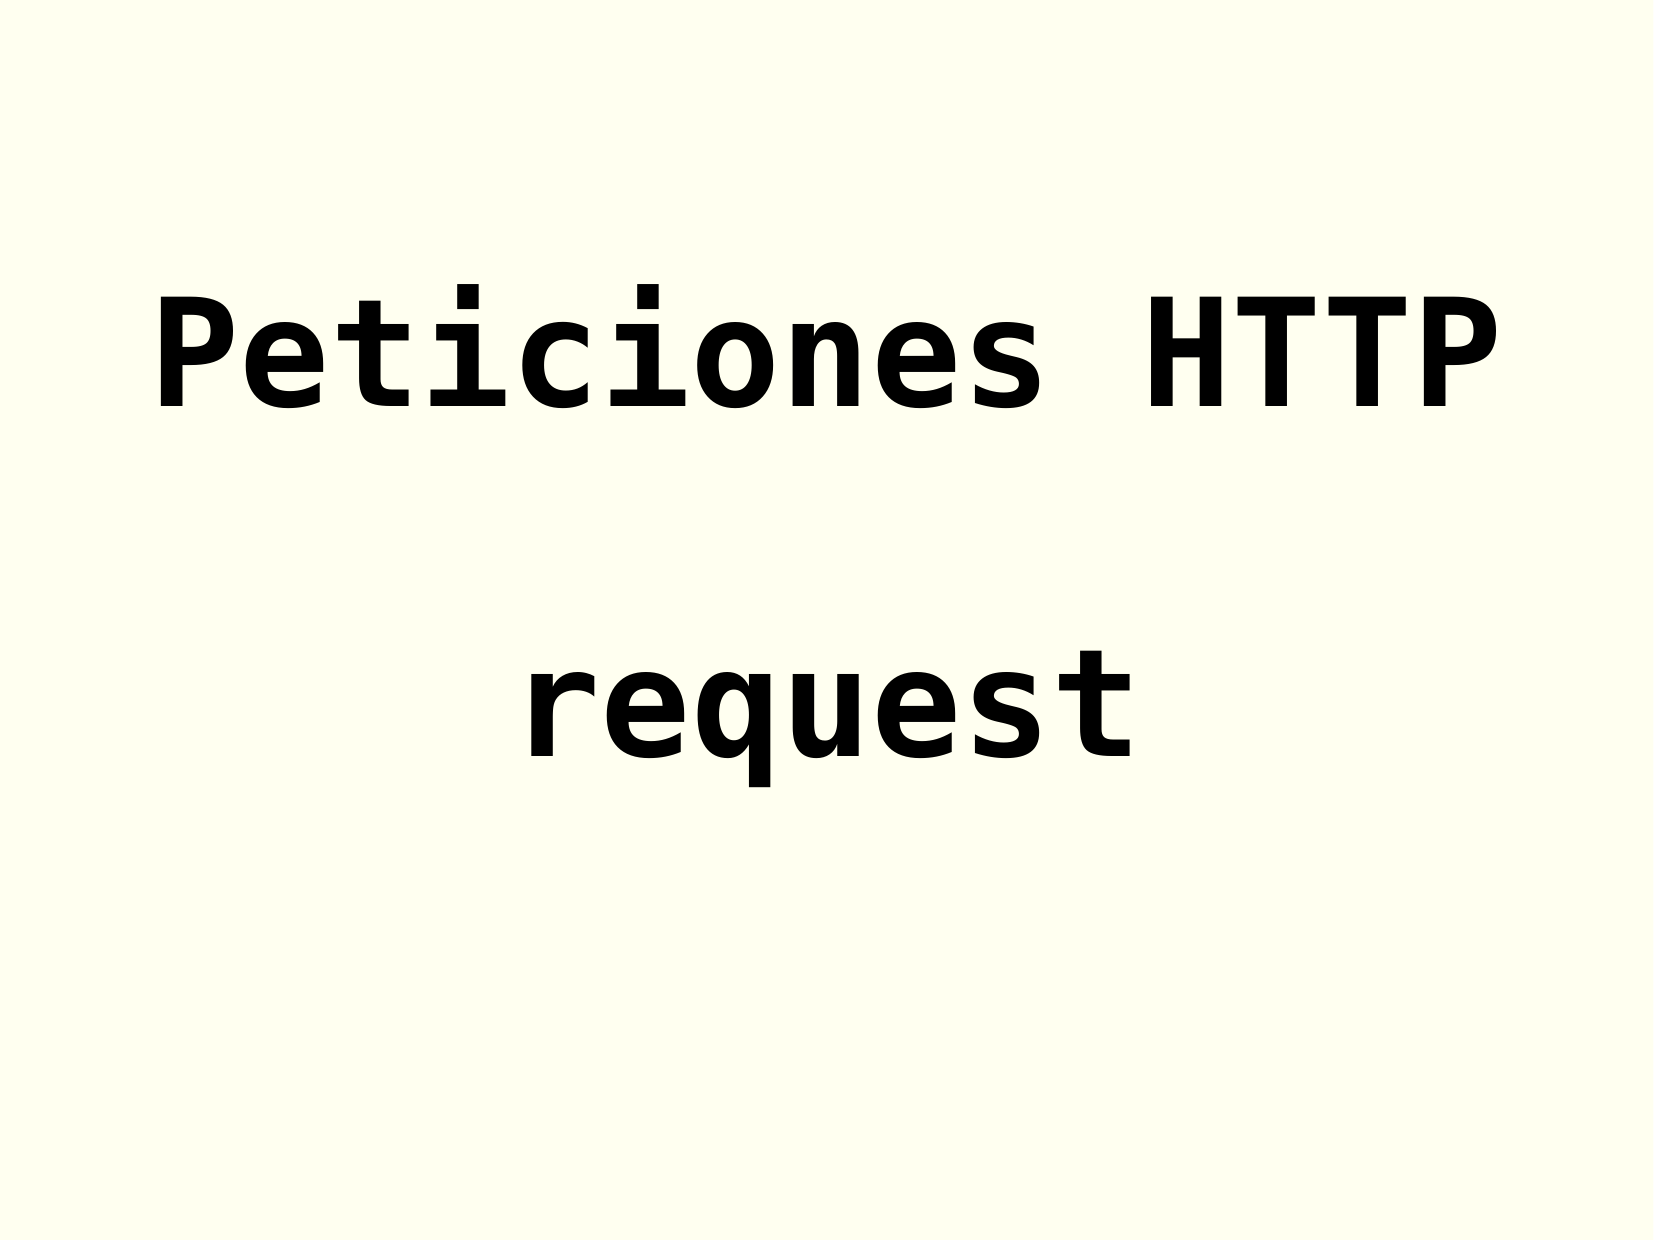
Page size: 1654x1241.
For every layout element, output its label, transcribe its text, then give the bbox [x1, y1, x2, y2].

subtitle Peticiones HTTP request [82, 49, 1571, 1010]
